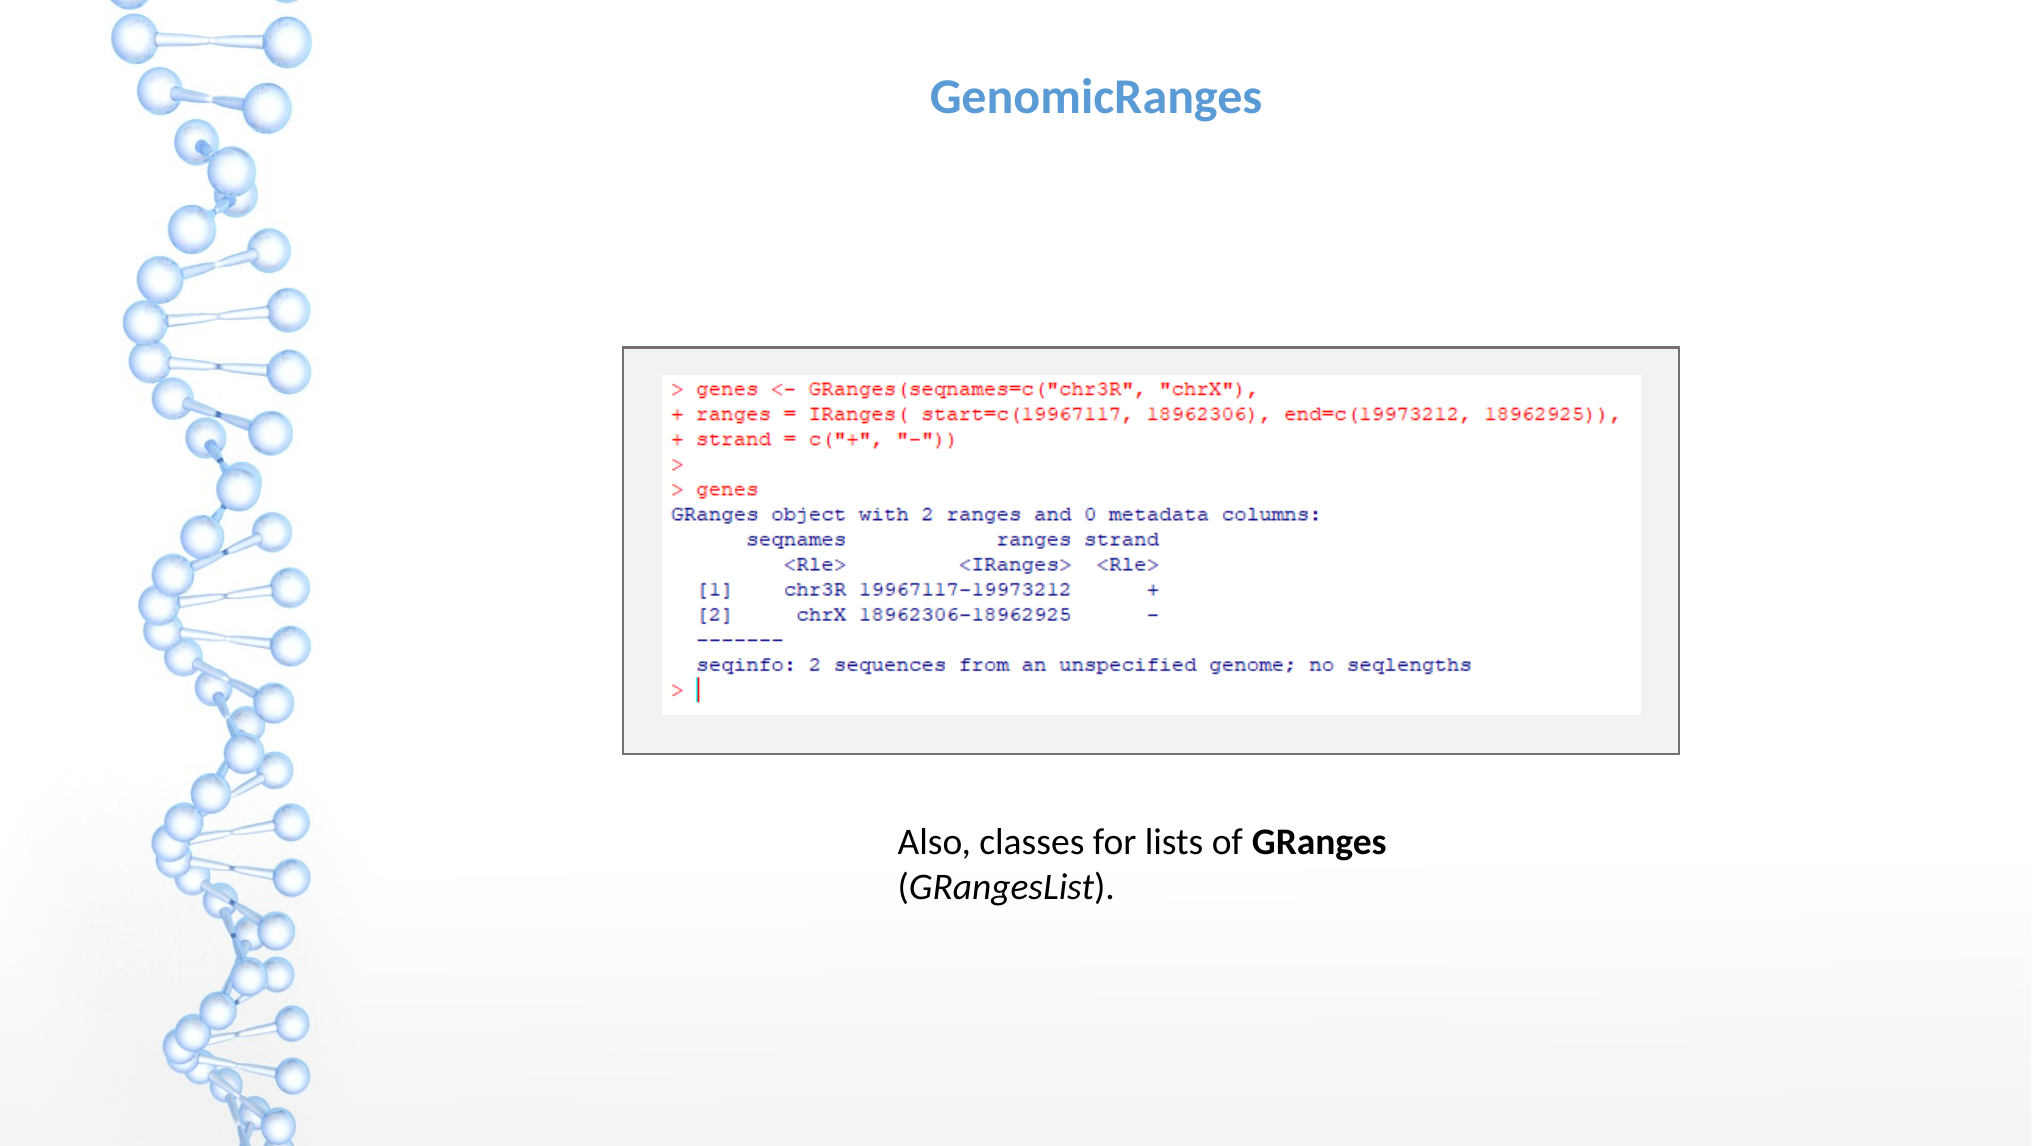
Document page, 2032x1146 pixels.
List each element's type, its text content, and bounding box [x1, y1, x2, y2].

picture [662, 375, 1641, 715]
text_box [623, 347, 1679, 754]
text_box GenomicRanges [914, 55, 1292, 132]
text_box Also, classes for lists of GRanges (GRangesList). [882, 809, 1410, 916]
